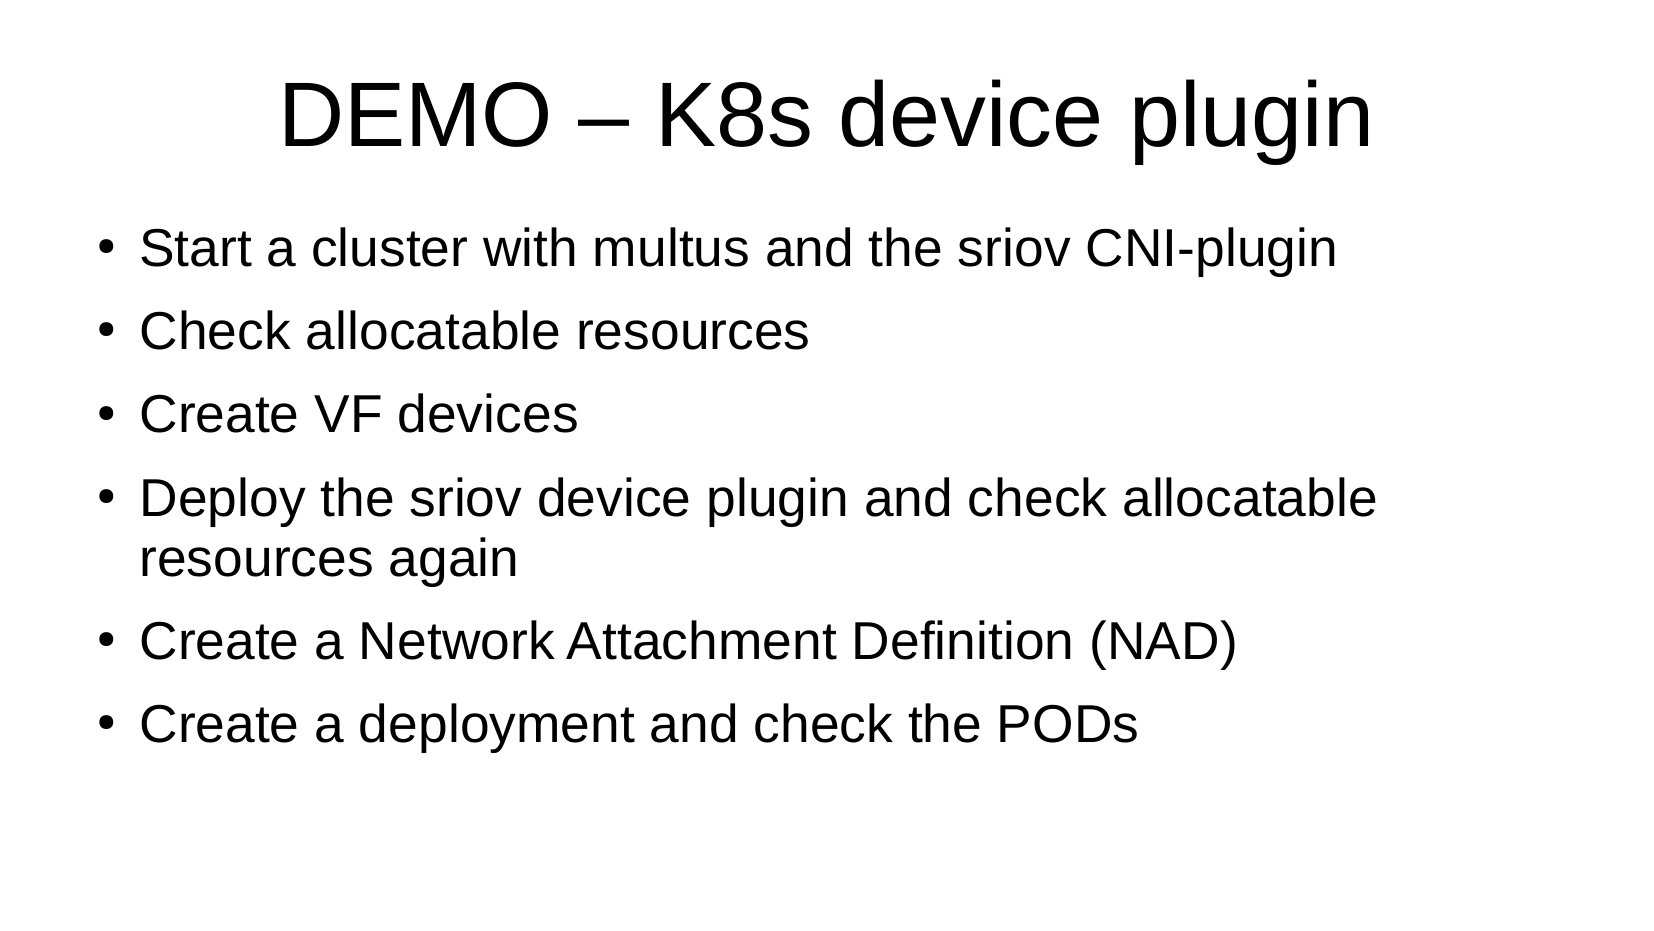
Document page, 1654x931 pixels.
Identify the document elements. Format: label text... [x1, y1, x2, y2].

title DEMO – K8s device plugin [82, 37, 1571, 193]
list Start a cluster with multus and the sriov CNI-plugin Check allocatable resources Create VF devices Deploy the sriov device plugin and check allocatable resources again Create a Network Attachment Definition (NAD) Create a deployment and check the PODs [82, 217, 1571, 758]
